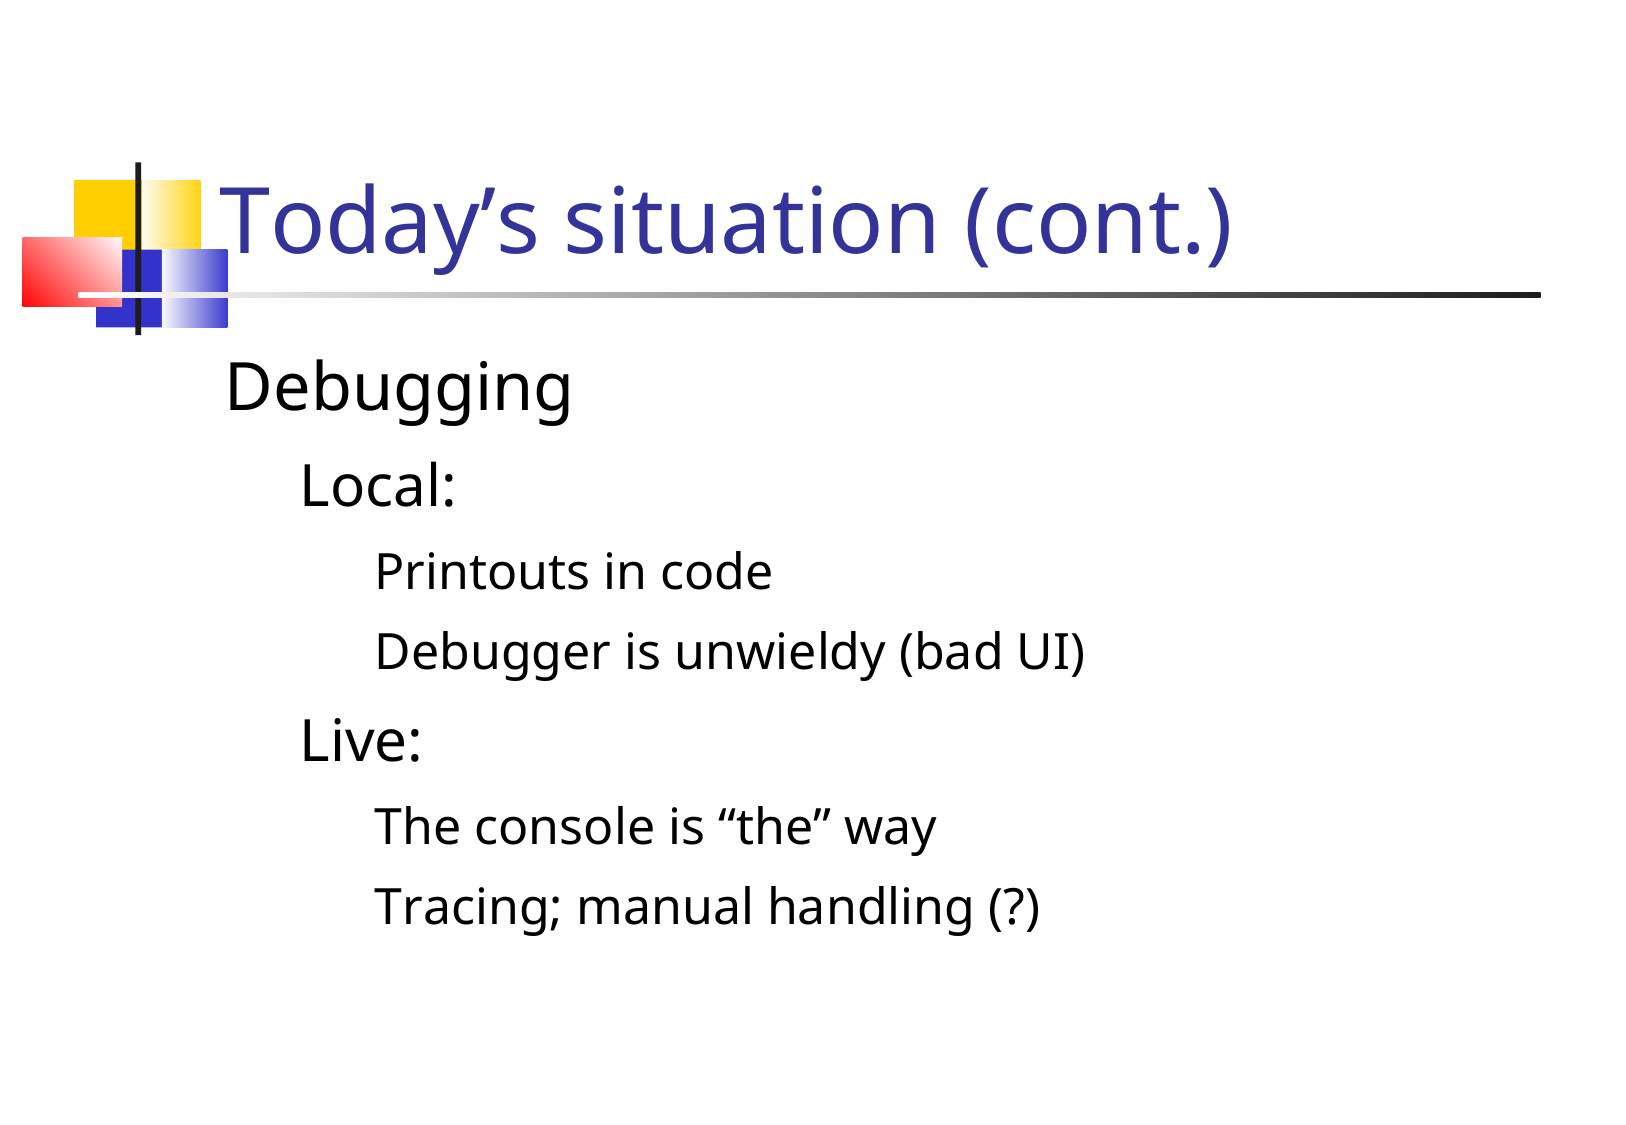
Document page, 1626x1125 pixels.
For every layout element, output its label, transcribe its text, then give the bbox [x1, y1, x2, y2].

title Today’s situation (cont.) [204, 163, 1590, 289]
list Debugging Local: Printouts in code Debugger is unwieldy (bad UI) Live: The console is “the” way Tracing; manual handling (?) [210, 330, 1592, 886]
